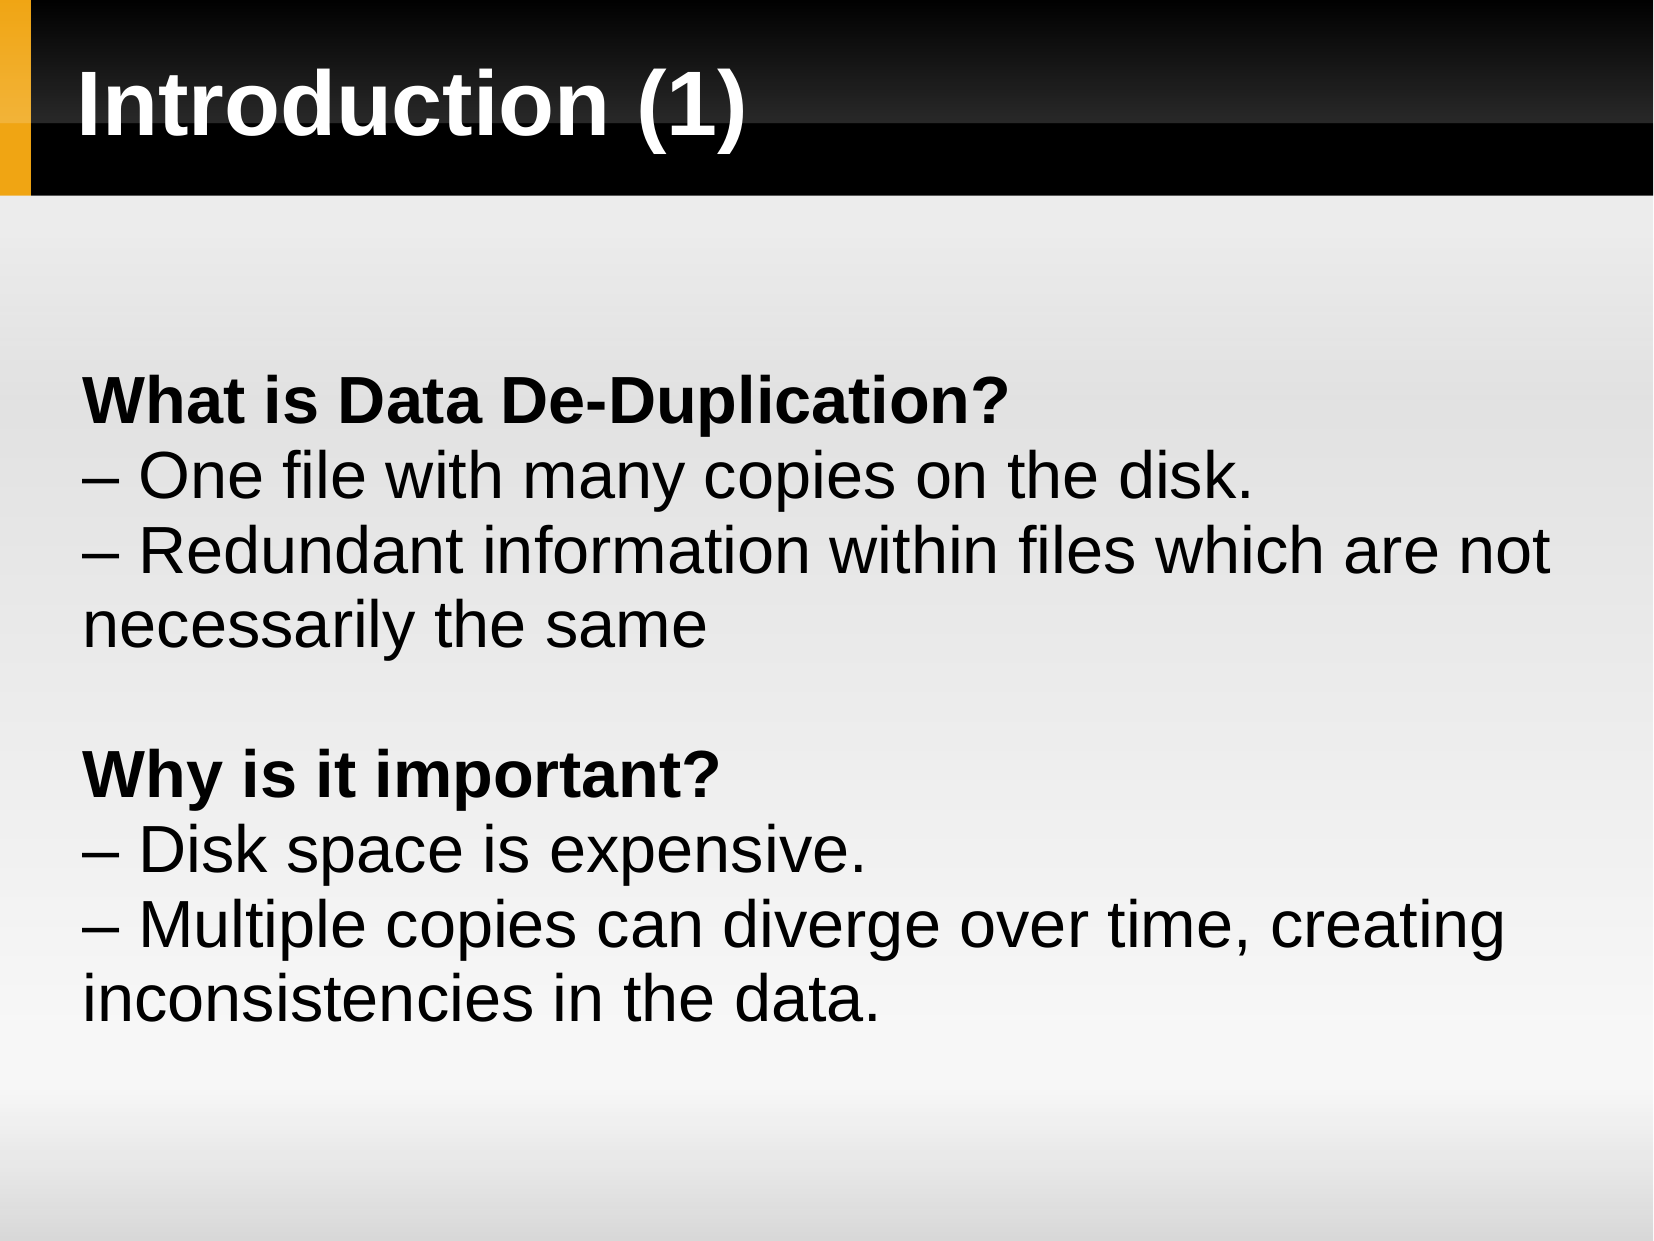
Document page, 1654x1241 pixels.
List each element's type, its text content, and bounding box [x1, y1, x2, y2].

subtitle What is Data De-Duplication? – One file with many copies on the disk. – Redundant information within files which are not necessarily the same Why is it important? – Disk space is expensive. – Multiple copies can diverge over time, creating inconsistencies in the data. [82, 290, 1571, 1109]
picture [0, 0, 1654, 1241]
title Introduction (1) [76, 0, 1565, 208]
